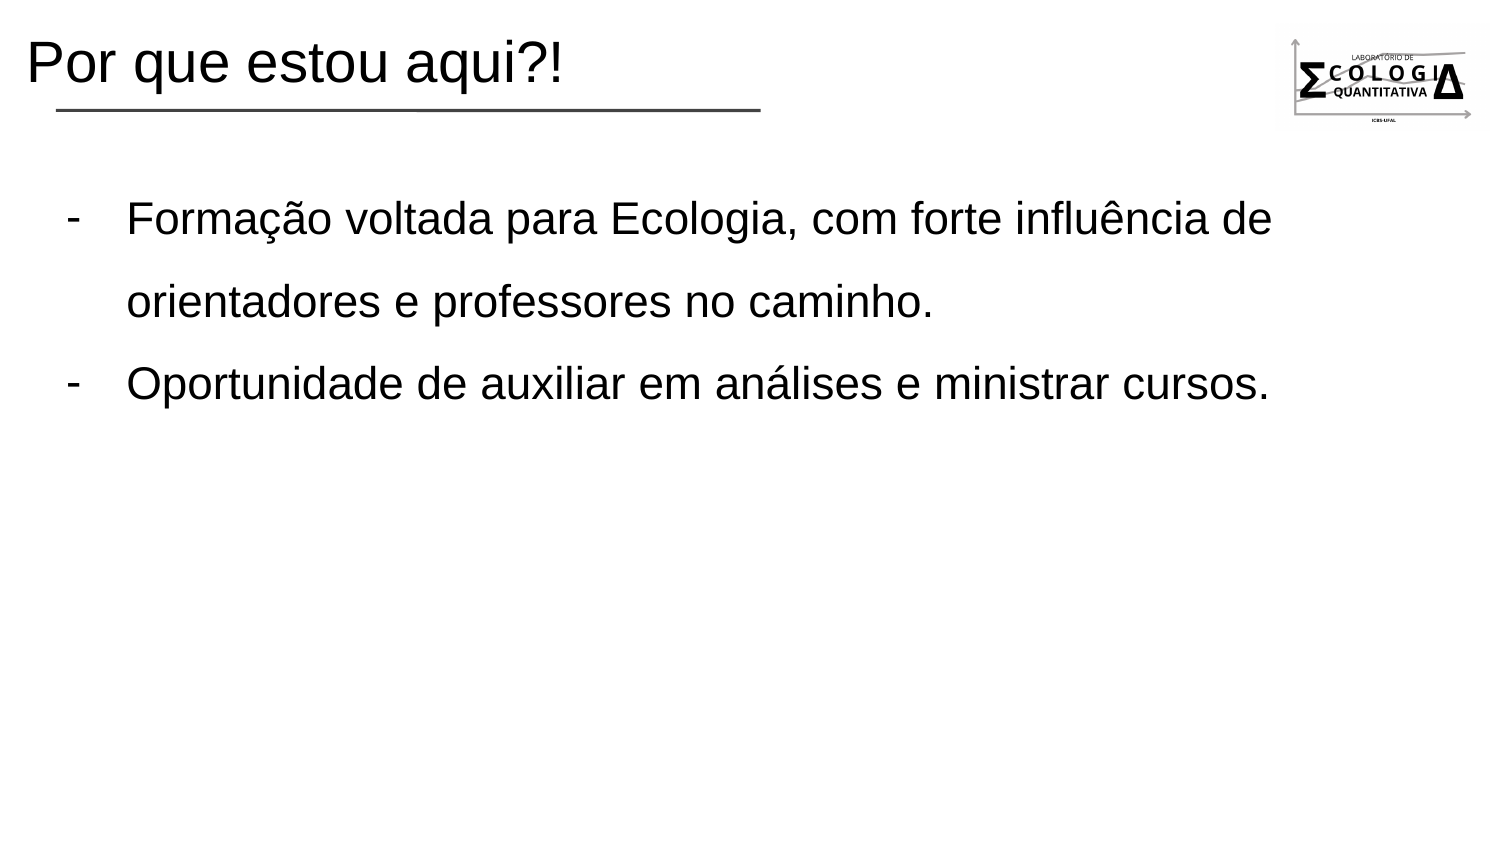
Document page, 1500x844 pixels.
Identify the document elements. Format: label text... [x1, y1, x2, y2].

text_box Formação voltada para Ecologia, com forte influência de orientadores e professores no caminho. Oportunidade de auxiliar em análises e ministrar cursos. [36, 146, 1427, 729]
picture [1275, 23, 1490, 131]
text_box Por que estou aqui?! [11, 9, 1210, 117]
